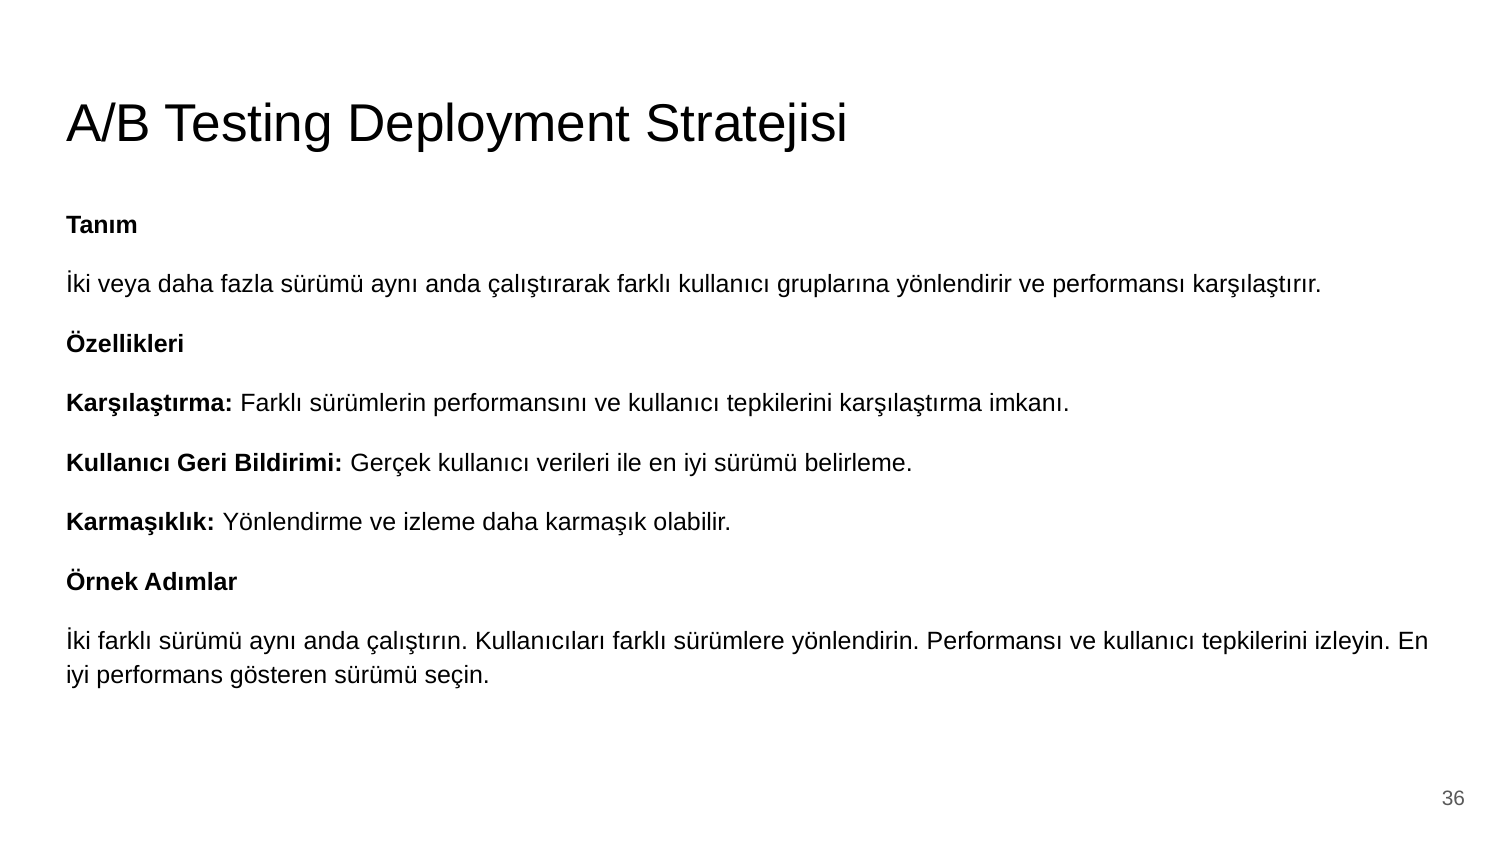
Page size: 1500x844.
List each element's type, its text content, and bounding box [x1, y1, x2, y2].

title A/B Testing Deployment Stratejisi [51, 72, 1449, 167]
list Tanım İki veya daha fazla sürümü aynı anda çalıştırarak farklı kullanıcı gruplarına yönlendirir ve performansı karşılaştırır. Özellikleri Karşılaştırma: Farklı sürümlerin performansını ve kullanıcı tepkilerini karşılaştırma imkanı. Kullanıcı Geri Bildirimi: Gerçek kullanıcı verileri ile en iyi sürümü belirleme. Karmaşıklık: Yönlendirme ve izleme daha karmaşık olabilir. Örnek Adımlar İki farklı sürümü aynı anda çalıştırın. Kullanıcıları farklı sürümlere yönlendirin. Performansı ve kullanıcı tepkilerini izleyin. En iyi performans gösteren sürümü seçin. [51, 189, 1449, 750]
slide_number <number> [1389, 764, 1480, 830]
